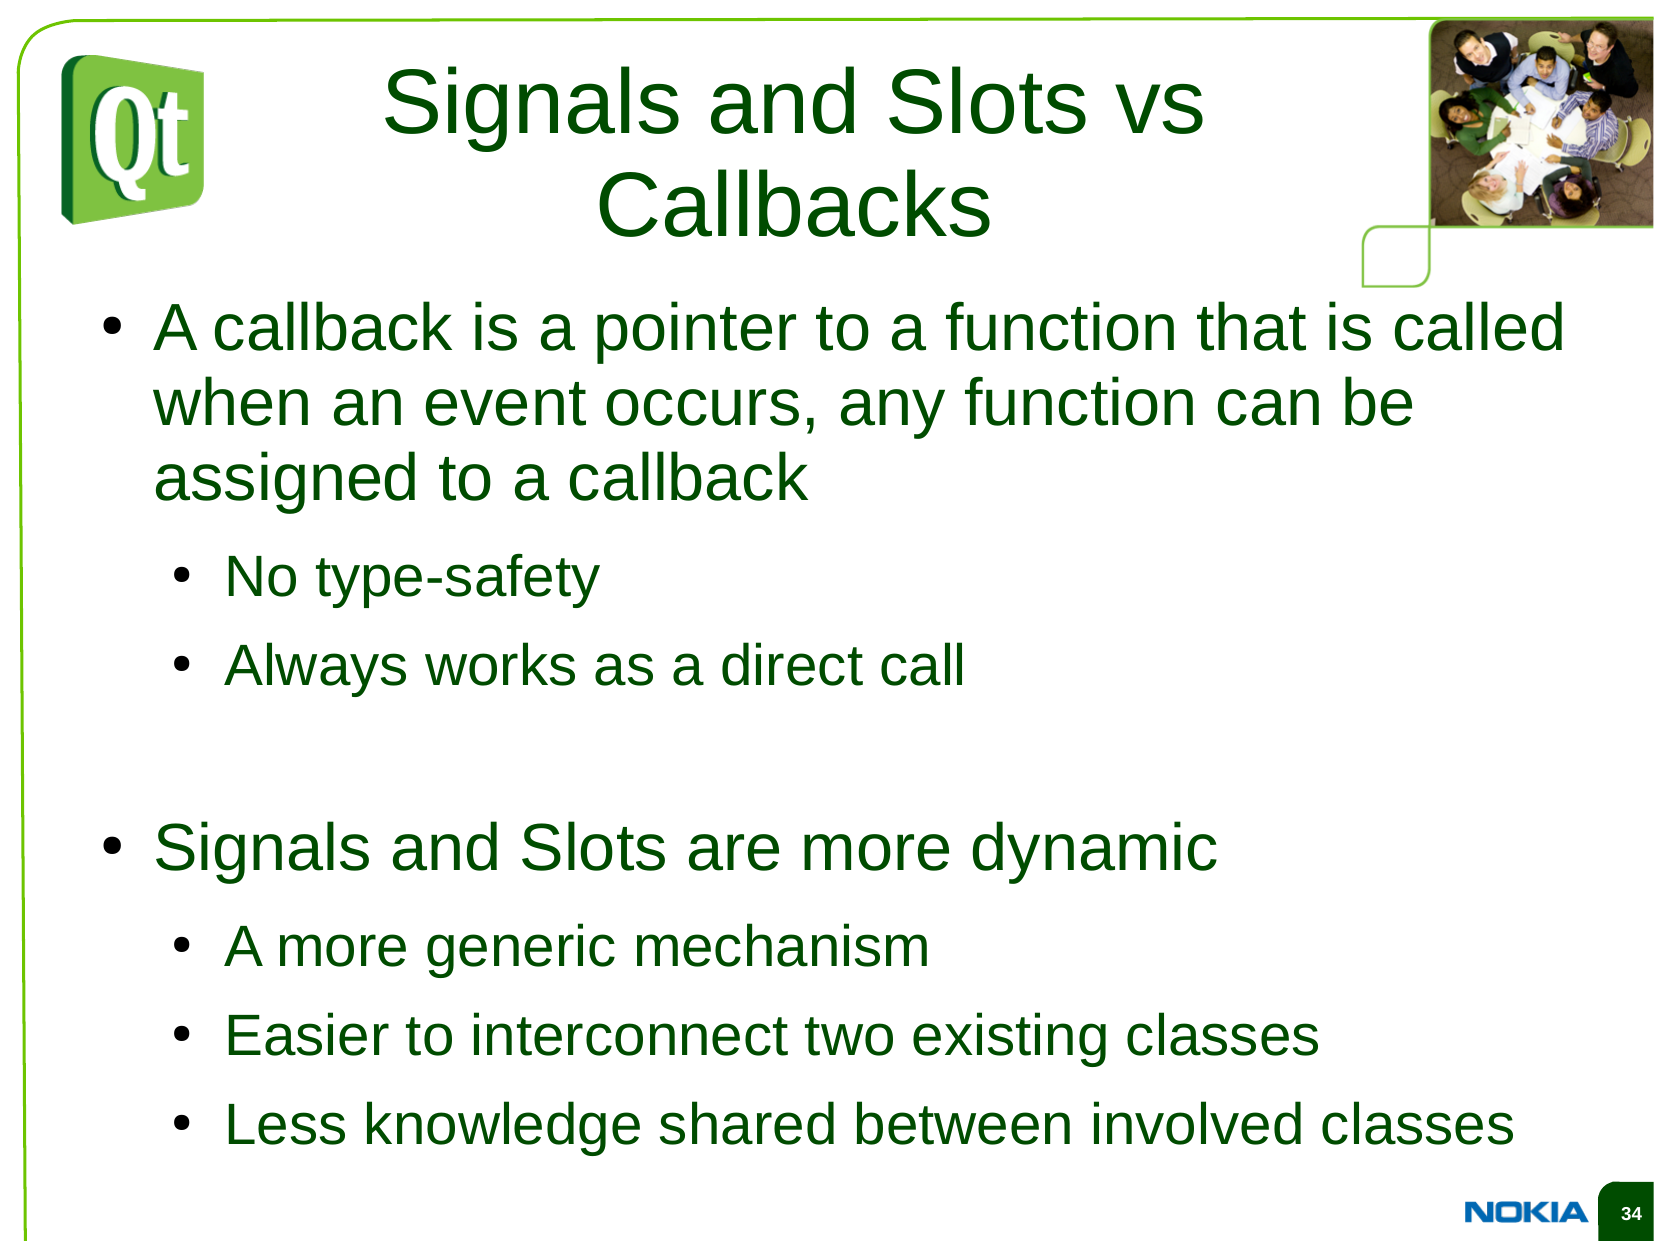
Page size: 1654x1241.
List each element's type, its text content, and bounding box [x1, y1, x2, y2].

picture [61, 55, 204, 225]
picture [1465, 1201, 1589, 1223]
title Signals and Slots vs Callbacks [257, 49, 1333, 257]
picture [1338, 7, 1654, 308]
list A callback is a pointer to a function that is called when an event occurs, any function can be assigned to a callback No type-safety Always works as a direct call Signals and Slots are more dynamic A more generic mechanism Easier to interconnect two existing classes Less knowledge shared between involved classes [82, 290, 1571, 1157]
